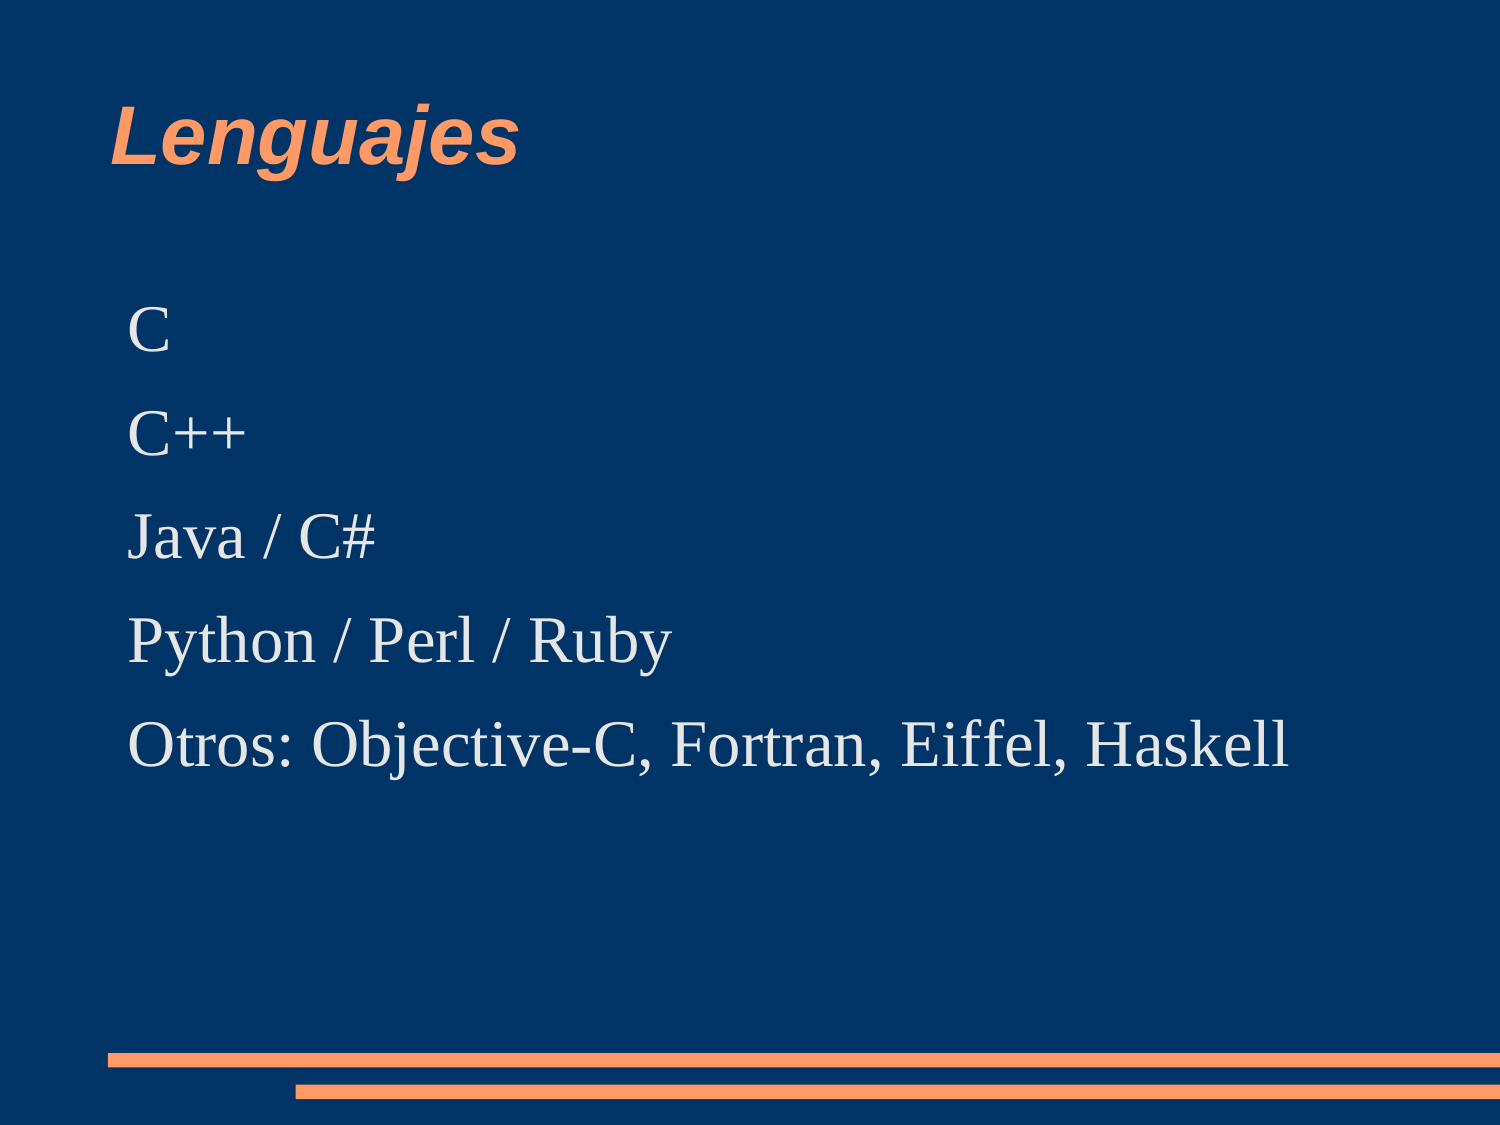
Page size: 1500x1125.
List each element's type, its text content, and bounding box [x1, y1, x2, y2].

list C C++ Java / C# Python / Perl / Ruby Otros: Objective-C, Fortran, Eiffel, Haskell [110, 292, 1416, 1027]
title Lenguajes [110, 41, 1392, 230]
